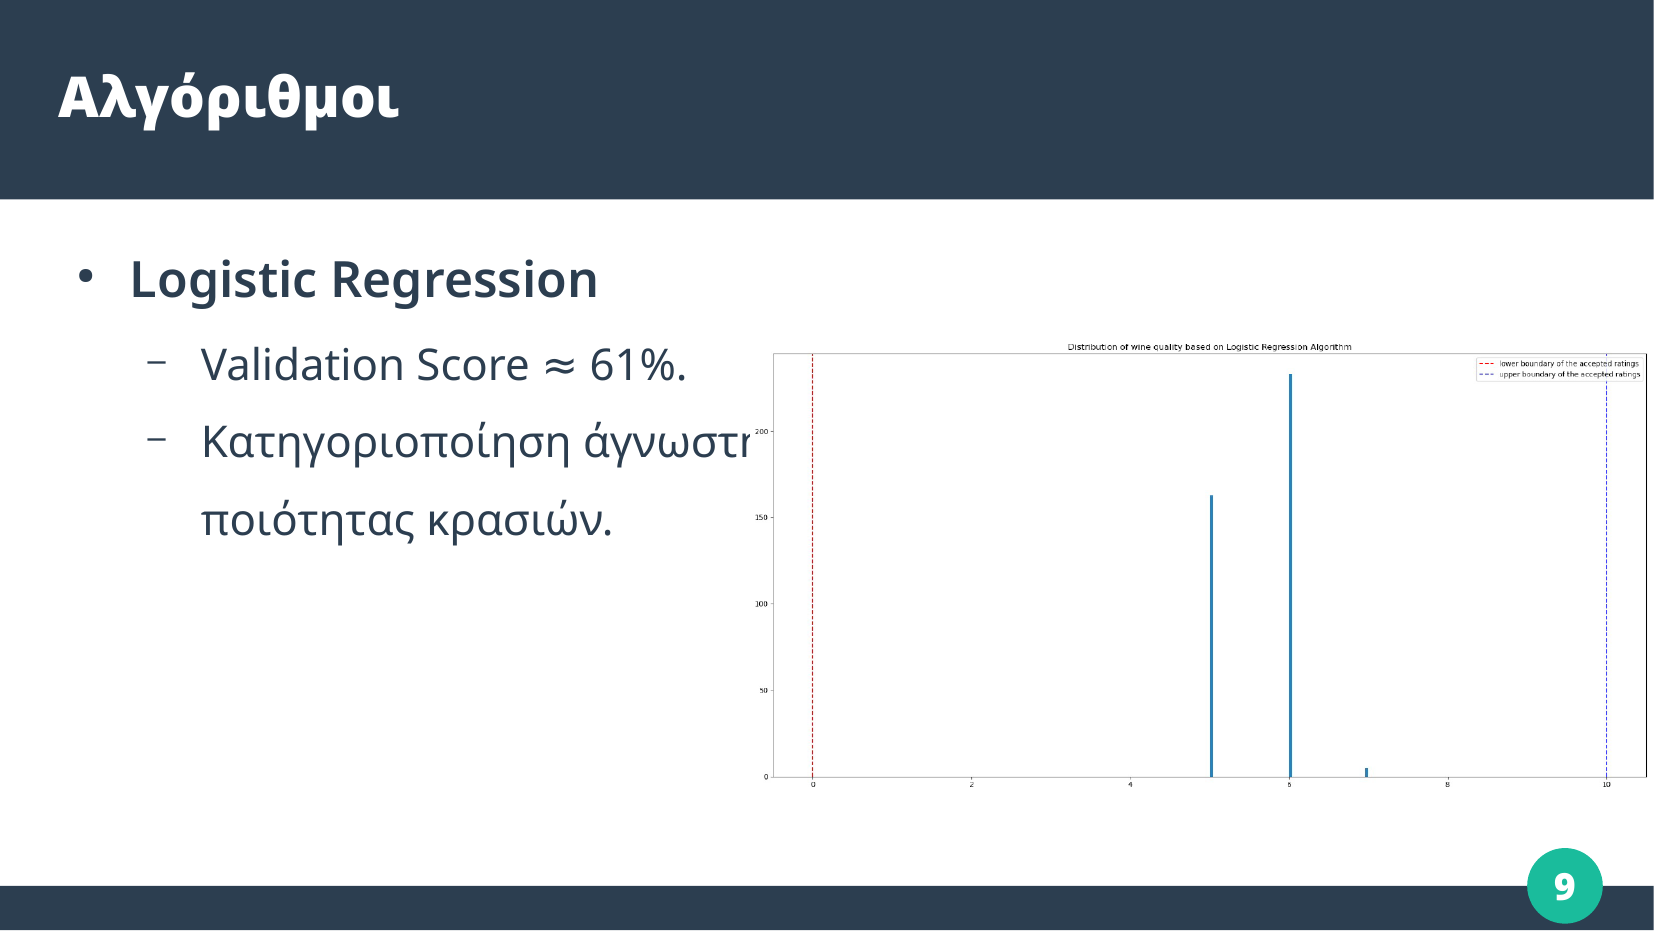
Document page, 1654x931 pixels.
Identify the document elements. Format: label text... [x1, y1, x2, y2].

title Αλγόριθμοι [59, 37, 1595, 156]
list Logistic Regression Validation Score ≈ 61%. Κατηγοριοποίηση άγνωστης ποιότητας κρασιών. [59, 243, 1595, 864]
picture [750, 343, 1651, 788]
